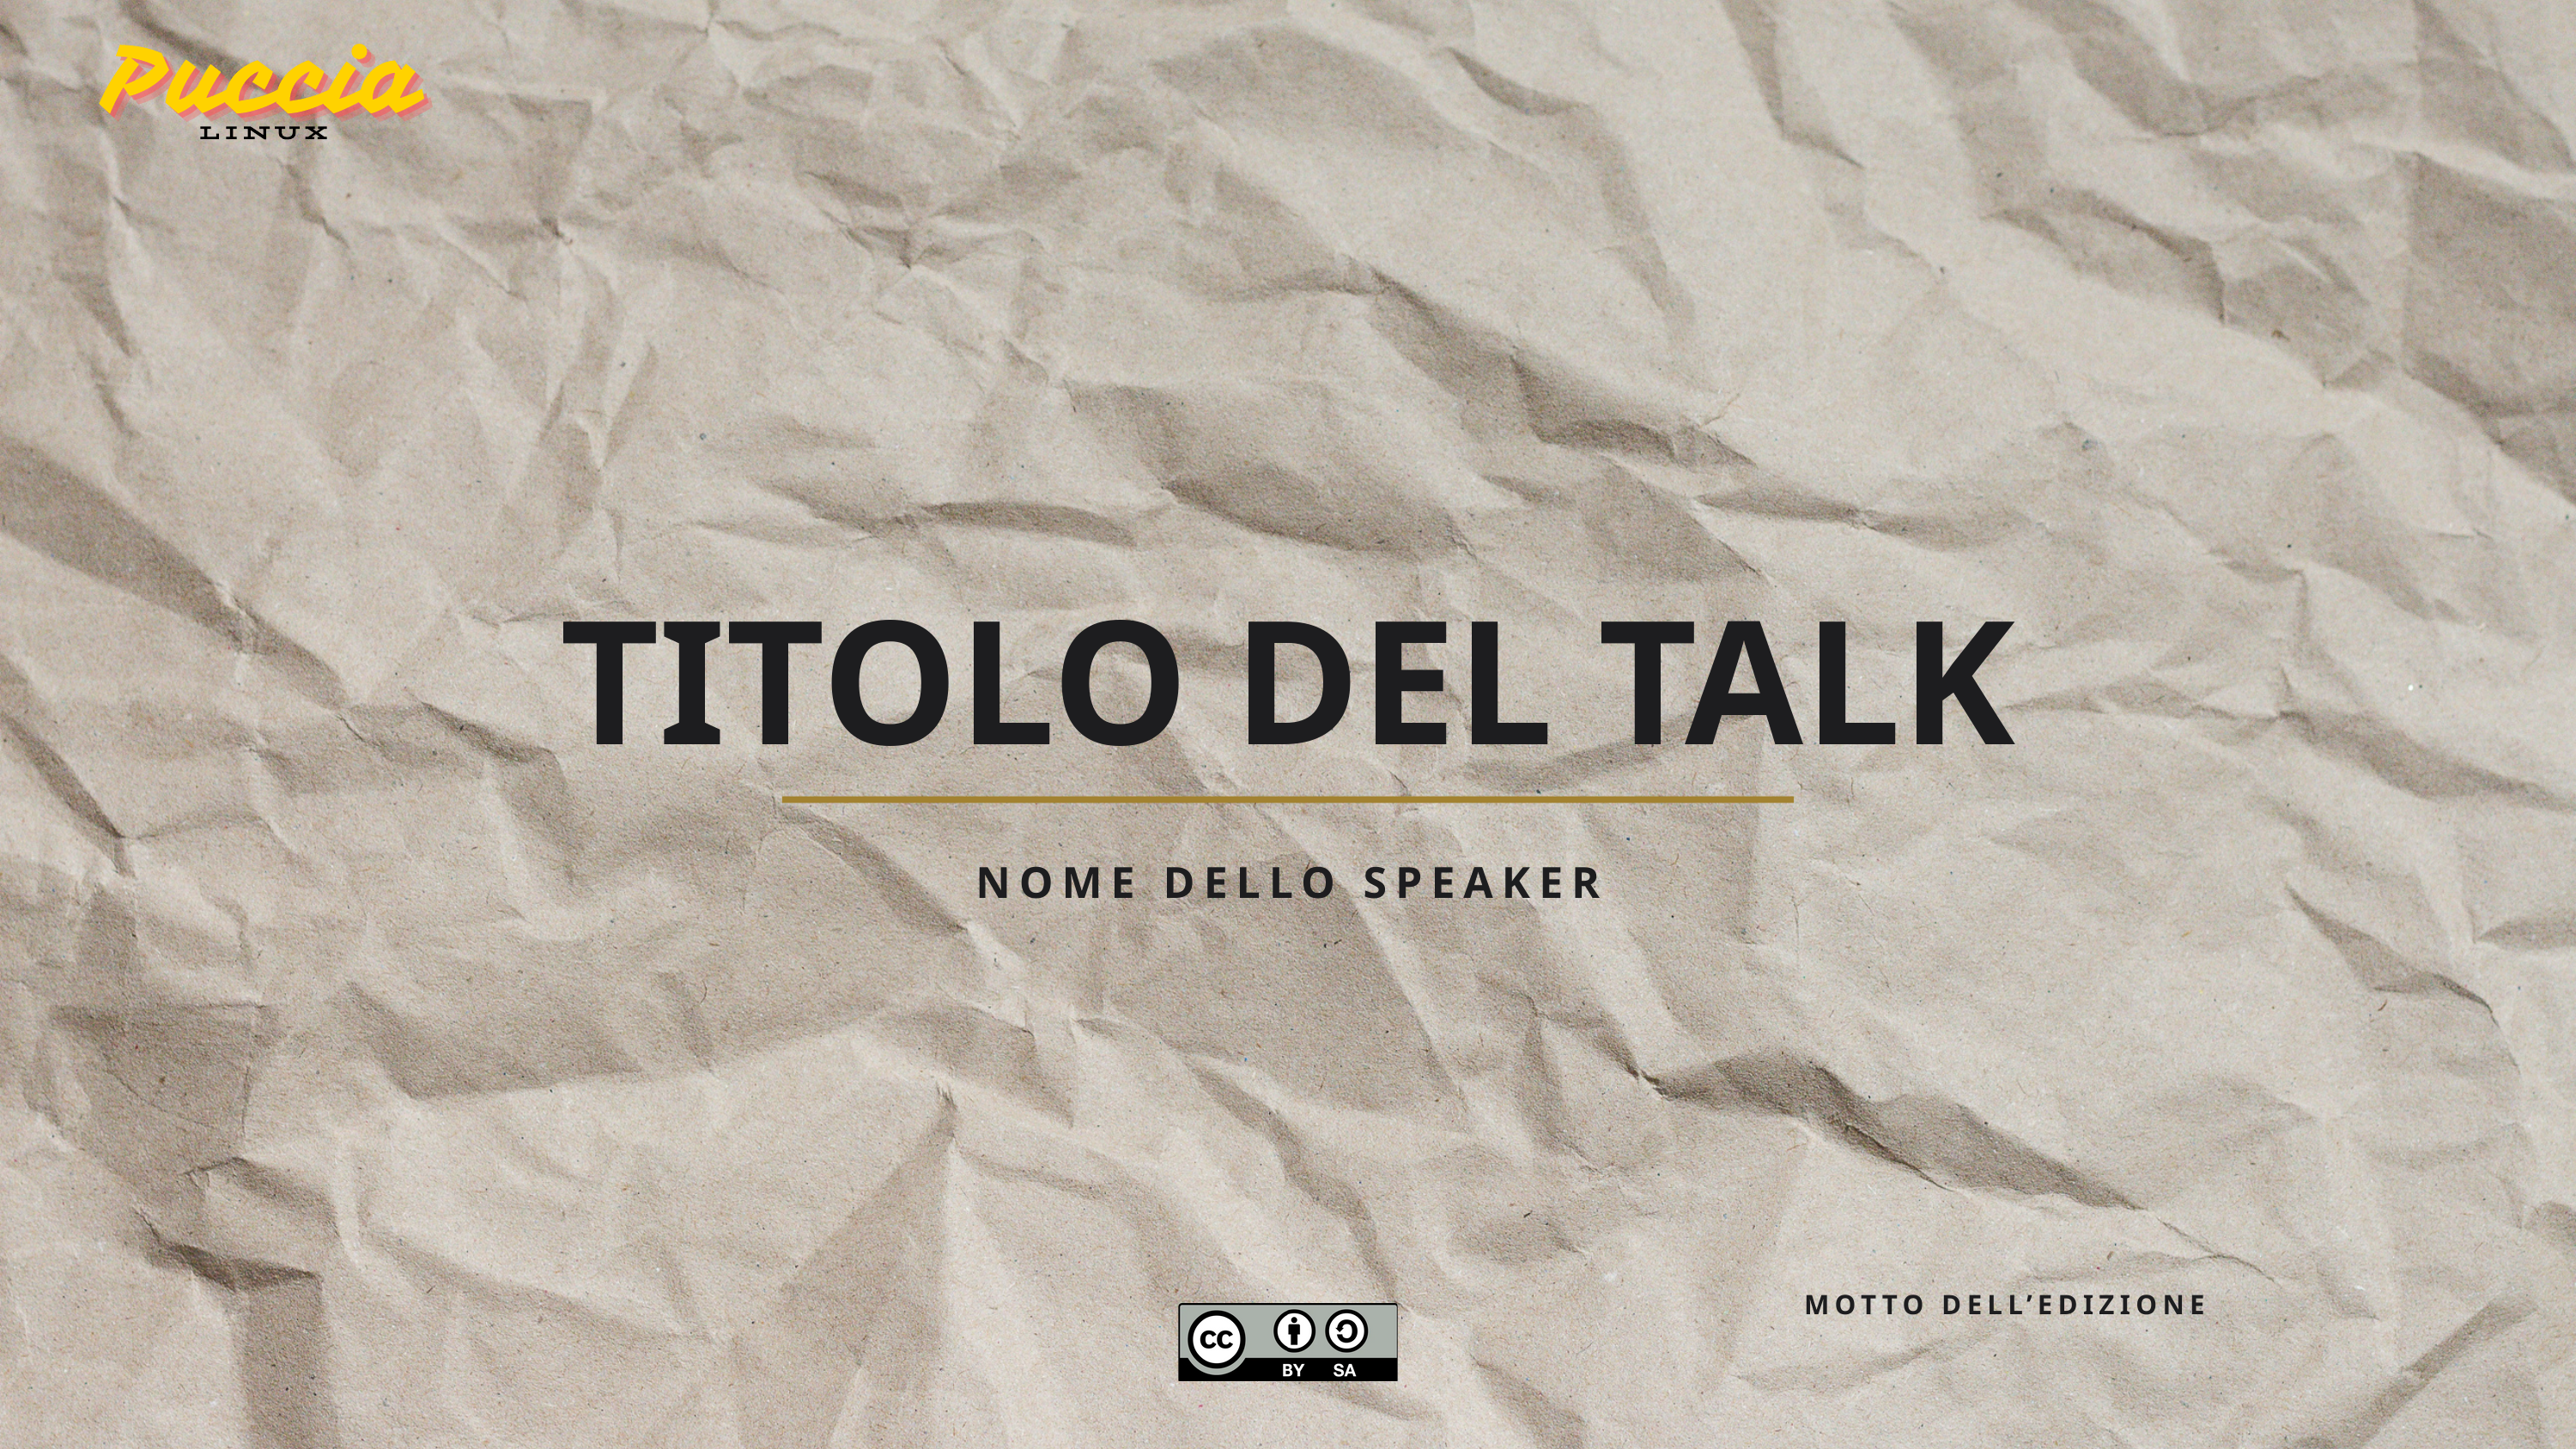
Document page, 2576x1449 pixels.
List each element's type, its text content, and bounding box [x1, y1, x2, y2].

text_box NOME DELLO SPEAKER [761, 846, 1814, 907]
text_box [0, 0, 2576, 1449]
text_box TITOLO DEL TALK [442, 538, 2133, 779]
text_box MOTTO DELL’EDIZIONE [1590, 1282, 2432, 1320]
